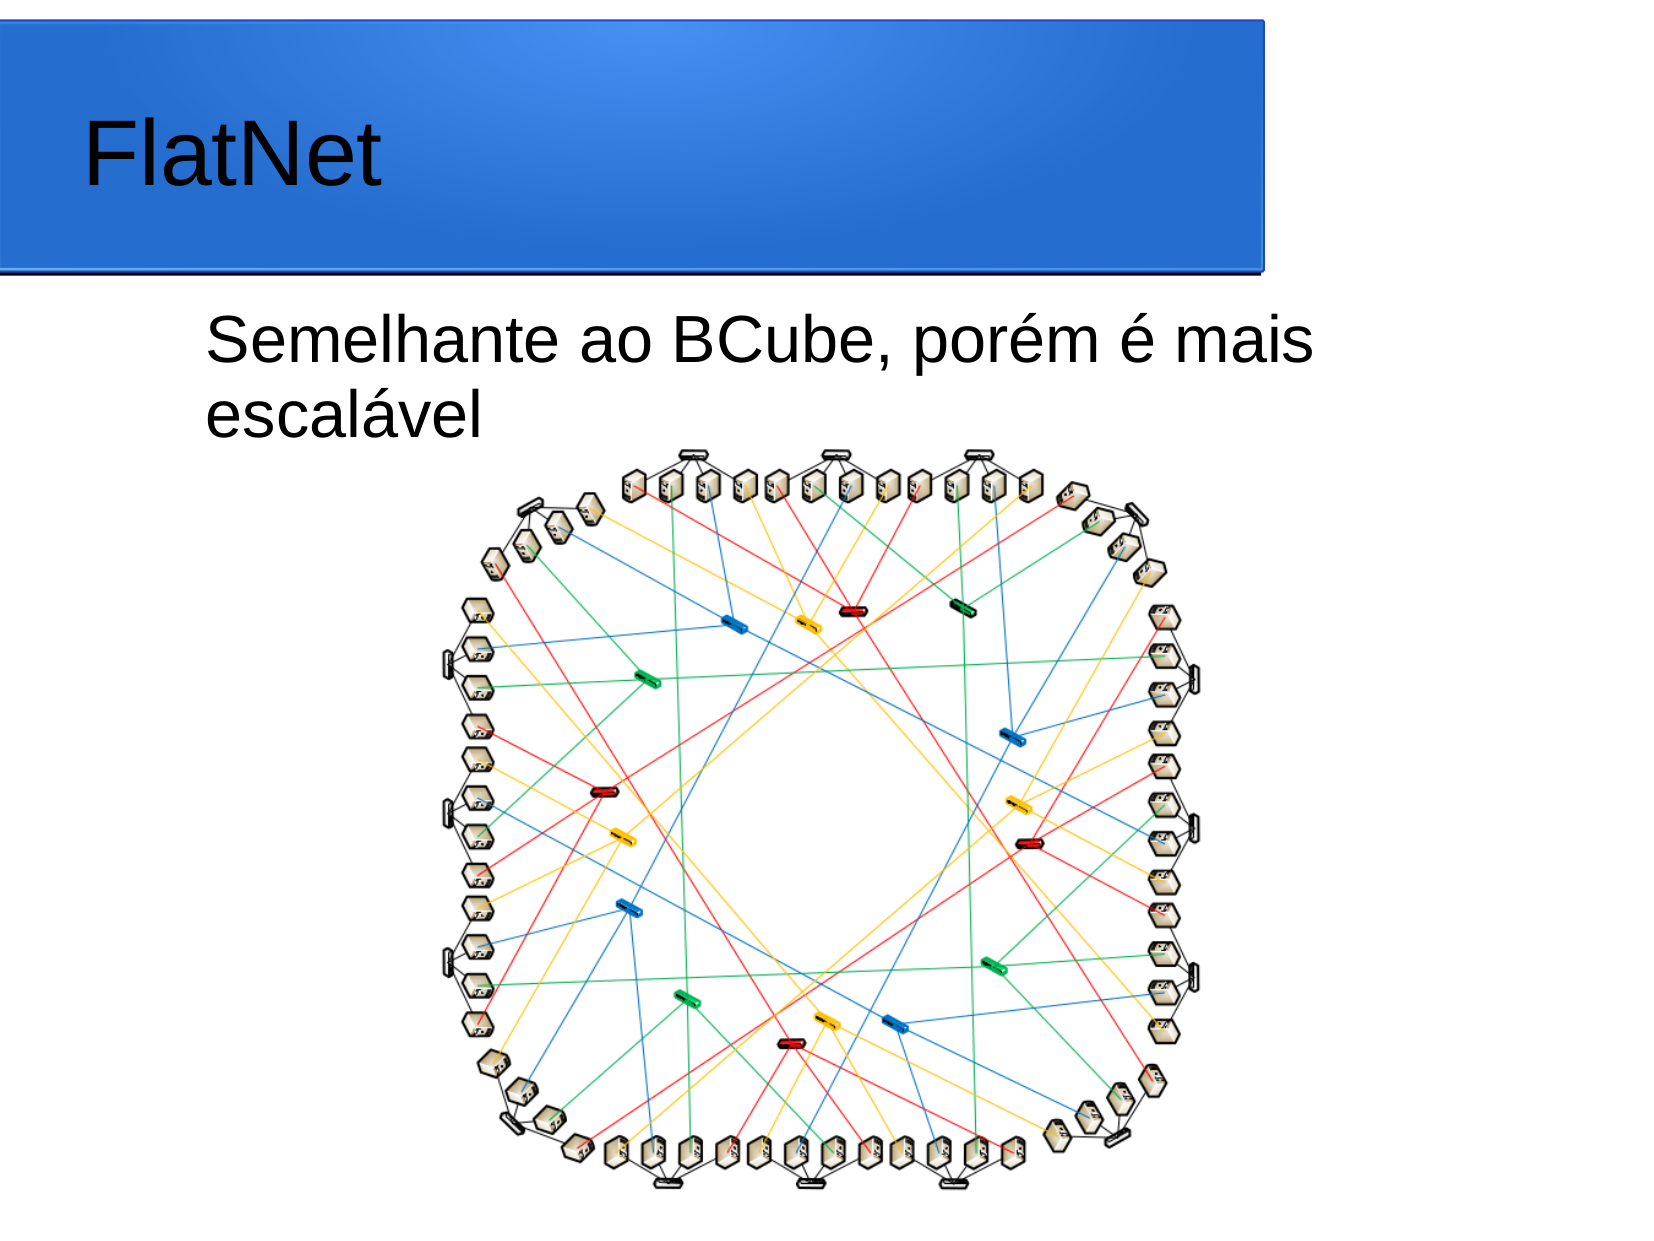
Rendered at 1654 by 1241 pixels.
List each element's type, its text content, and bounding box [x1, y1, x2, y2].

picture [420, 1022, 1236, 1210]
title FlatNet [82, 49, 1571, 257]
list Semelhante ao BCube, porém é mais escalável [135, 302, 1516, 1022]
